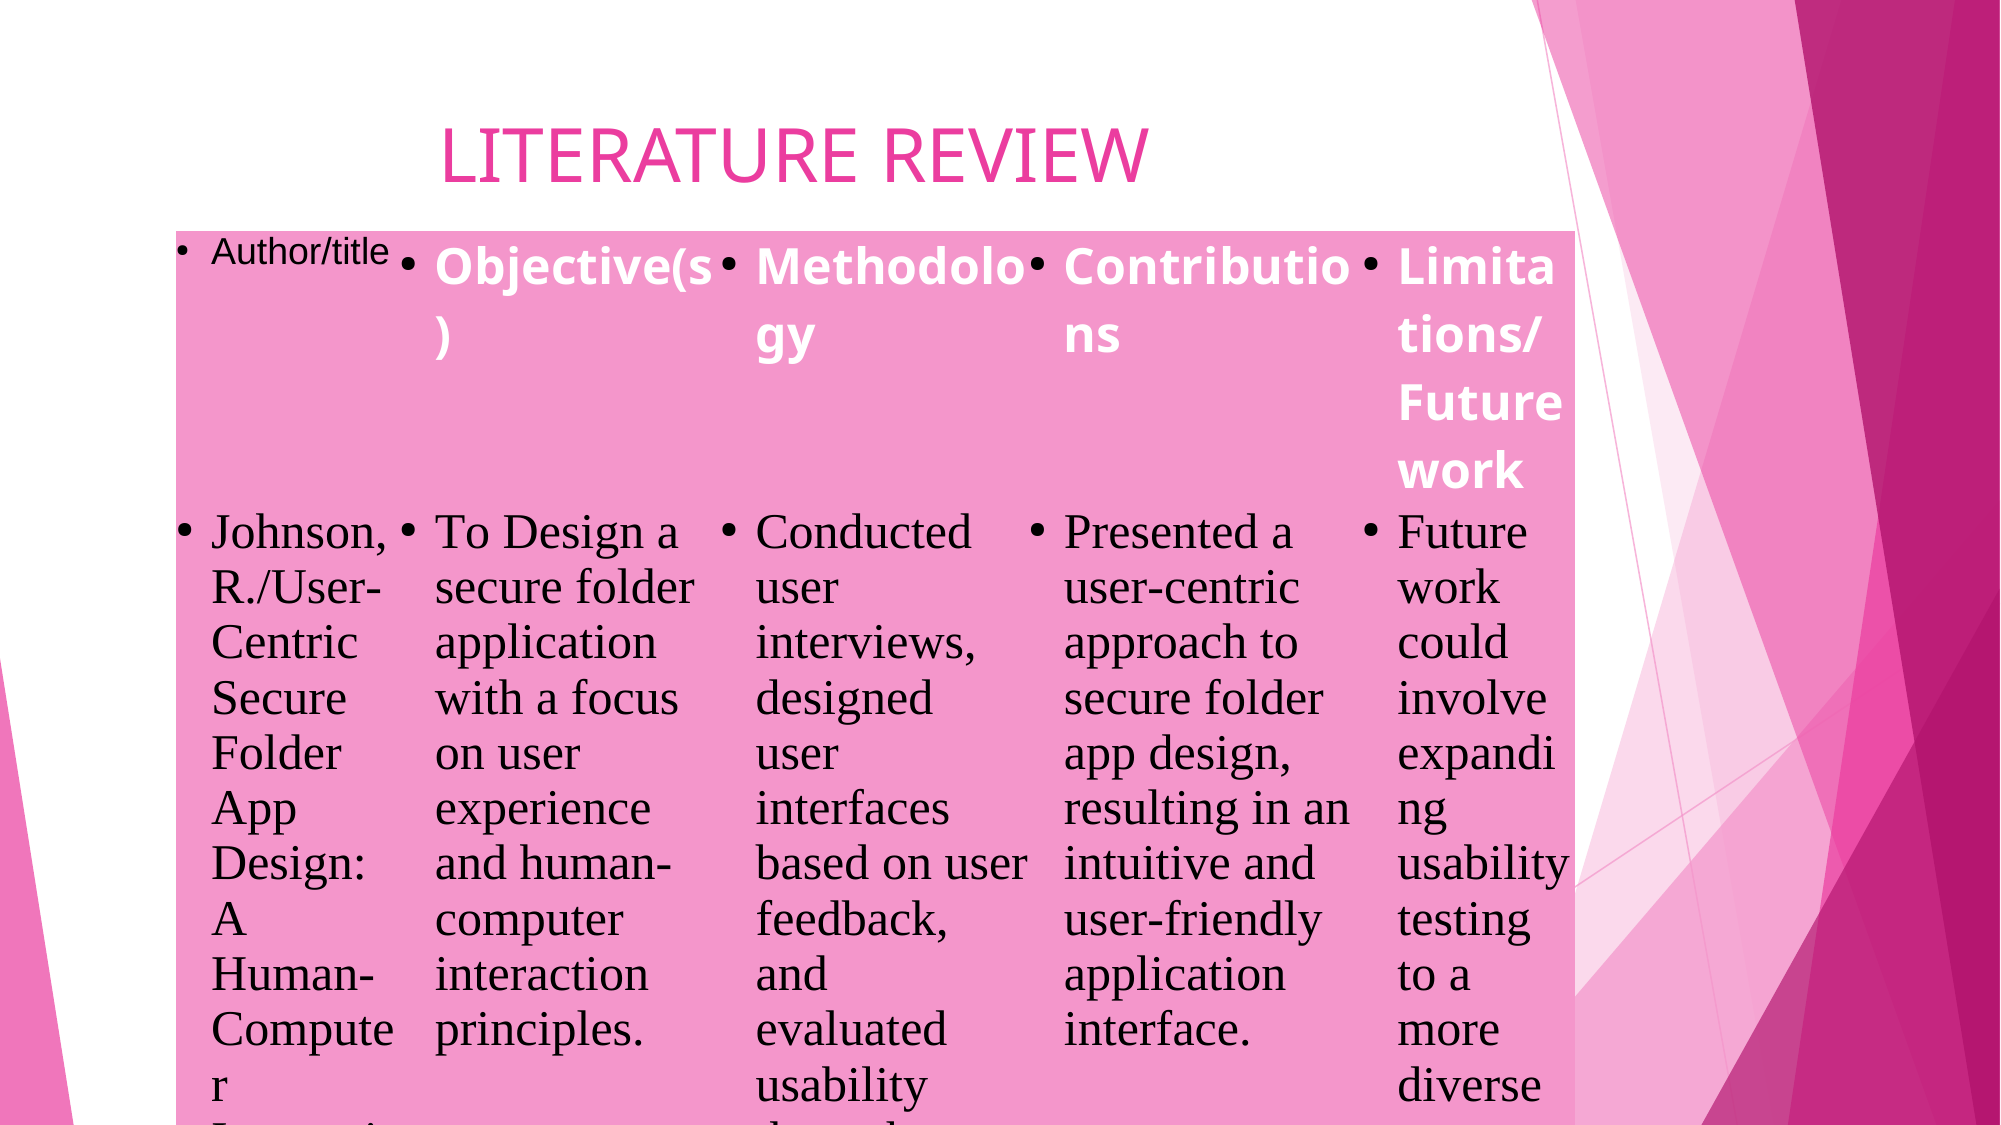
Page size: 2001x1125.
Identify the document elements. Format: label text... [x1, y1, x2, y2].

table_cell Conducted user interviews, designed user interfaces based on user feedback, and evaluated usability through user testing. [720, 504, 1029, 1125]
table_header Limitations/Future work [1362, 231, 1575, 504]
table_header Author/title [176, 231, 399, 504]
table_header Contributions [1029, 231, 1362, 504]
table_header Methodology [720, 231, 1029, 504]
table_cell Presented a user-centric approach to secure folder app design, resulting in an intuitive and user-friendly application interface. [1029, 504, 1362, 1125]
table_cell Future work could involve expanding usability testing to a more diverse user population and integrating additional accessibility features. [1362, 504, 1575, 1125]
title LITERATURE REVIEW [111, 99, 1522, 317]
table_cell To Design a secure folder application with a focus on user experience and human-computer interaction principles. [399, 504, 720, 1125]
table_cell Johnson, R./User-Centric Secure Folder App Design: A Human-Computer Interactive Perspective. [176, 504, 399, 1125]
table_header Objective(s) [399, 231, 720, 504]
